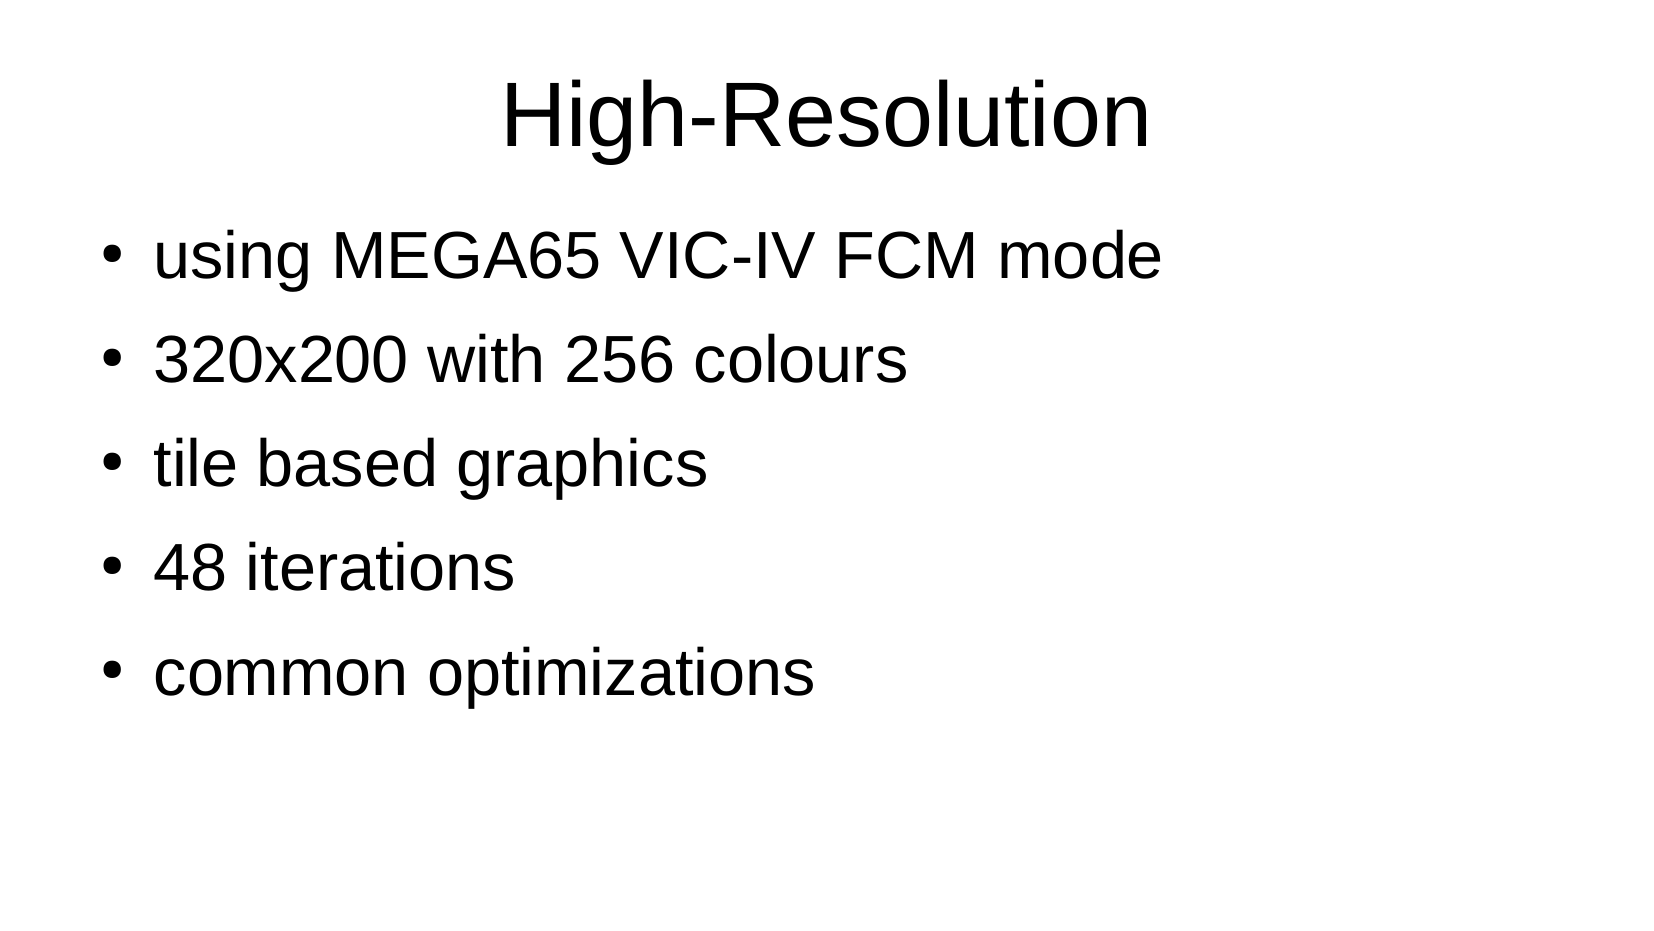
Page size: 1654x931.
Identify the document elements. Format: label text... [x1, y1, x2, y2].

title High-Resolution [82, 37, 1571, 193]
list using MEGA65 VIC-IV FCM mode 320x200 with 256 colours tile based graphics 48 iterations common optimizations [82, 217, 1571, 757]
